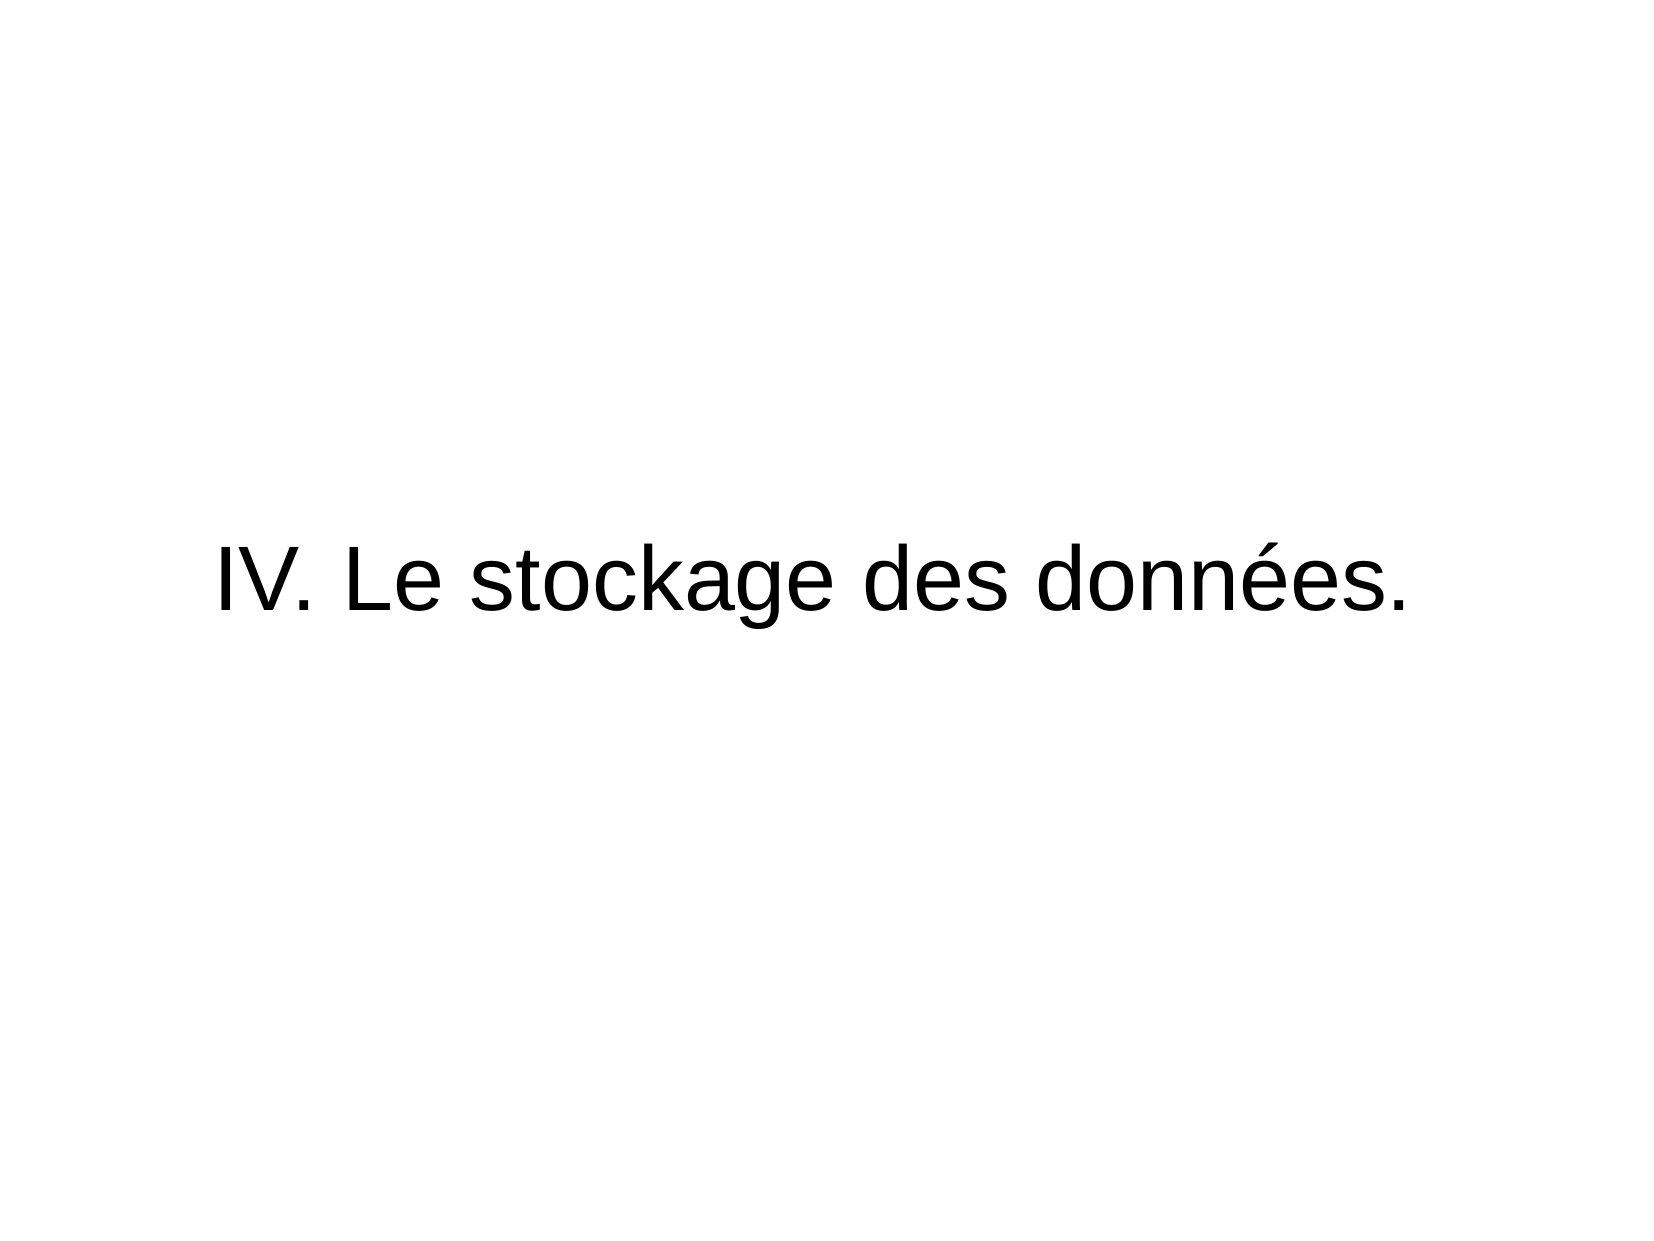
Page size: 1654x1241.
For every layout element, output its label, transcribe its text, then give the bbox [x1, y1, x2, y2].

subtitle IV. Le stockage des données. [82, 49, 1571, 1109]
